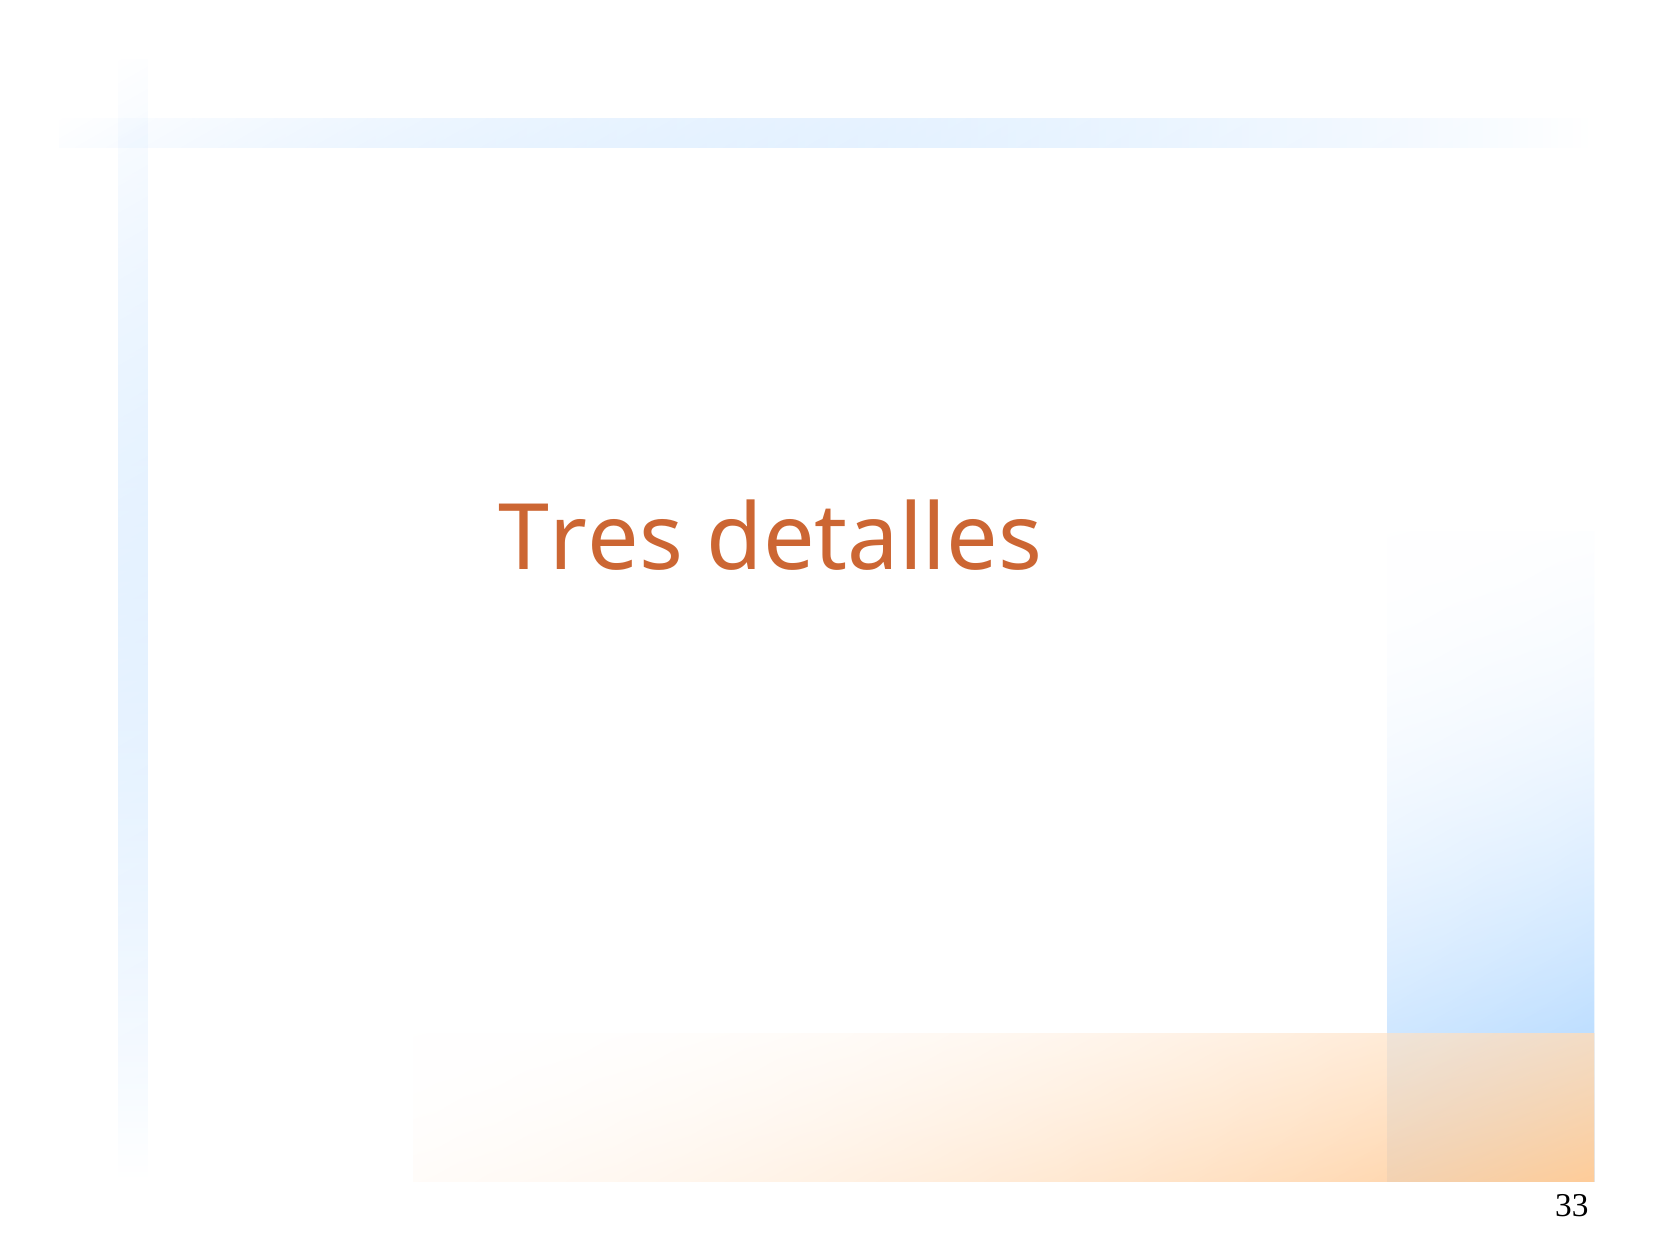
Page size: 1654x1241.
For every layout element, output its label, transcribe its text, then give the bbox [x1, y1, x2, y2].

title Tres detalles [153, 457, 1388, 610]
